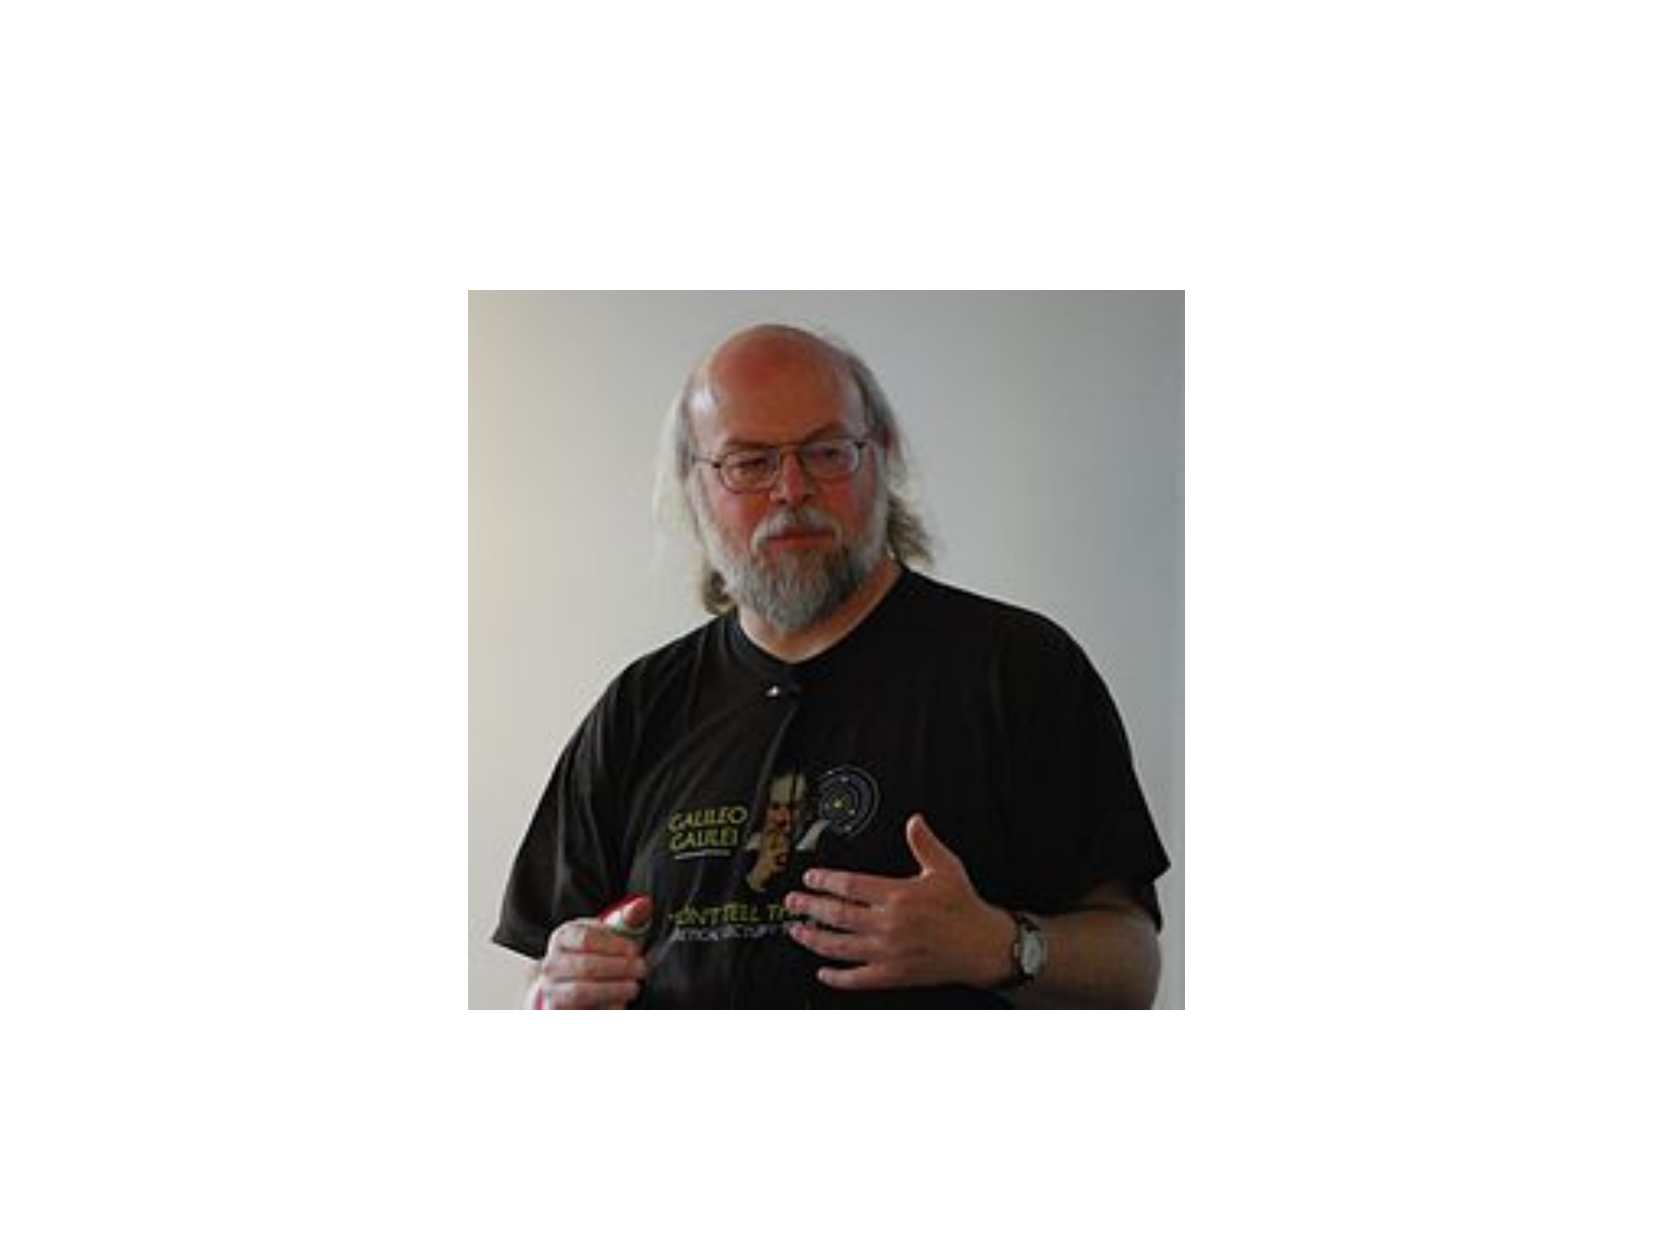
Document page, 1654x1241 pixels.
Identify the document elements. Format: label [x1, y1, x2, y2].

picture [468, 290, 1185, 1010]
